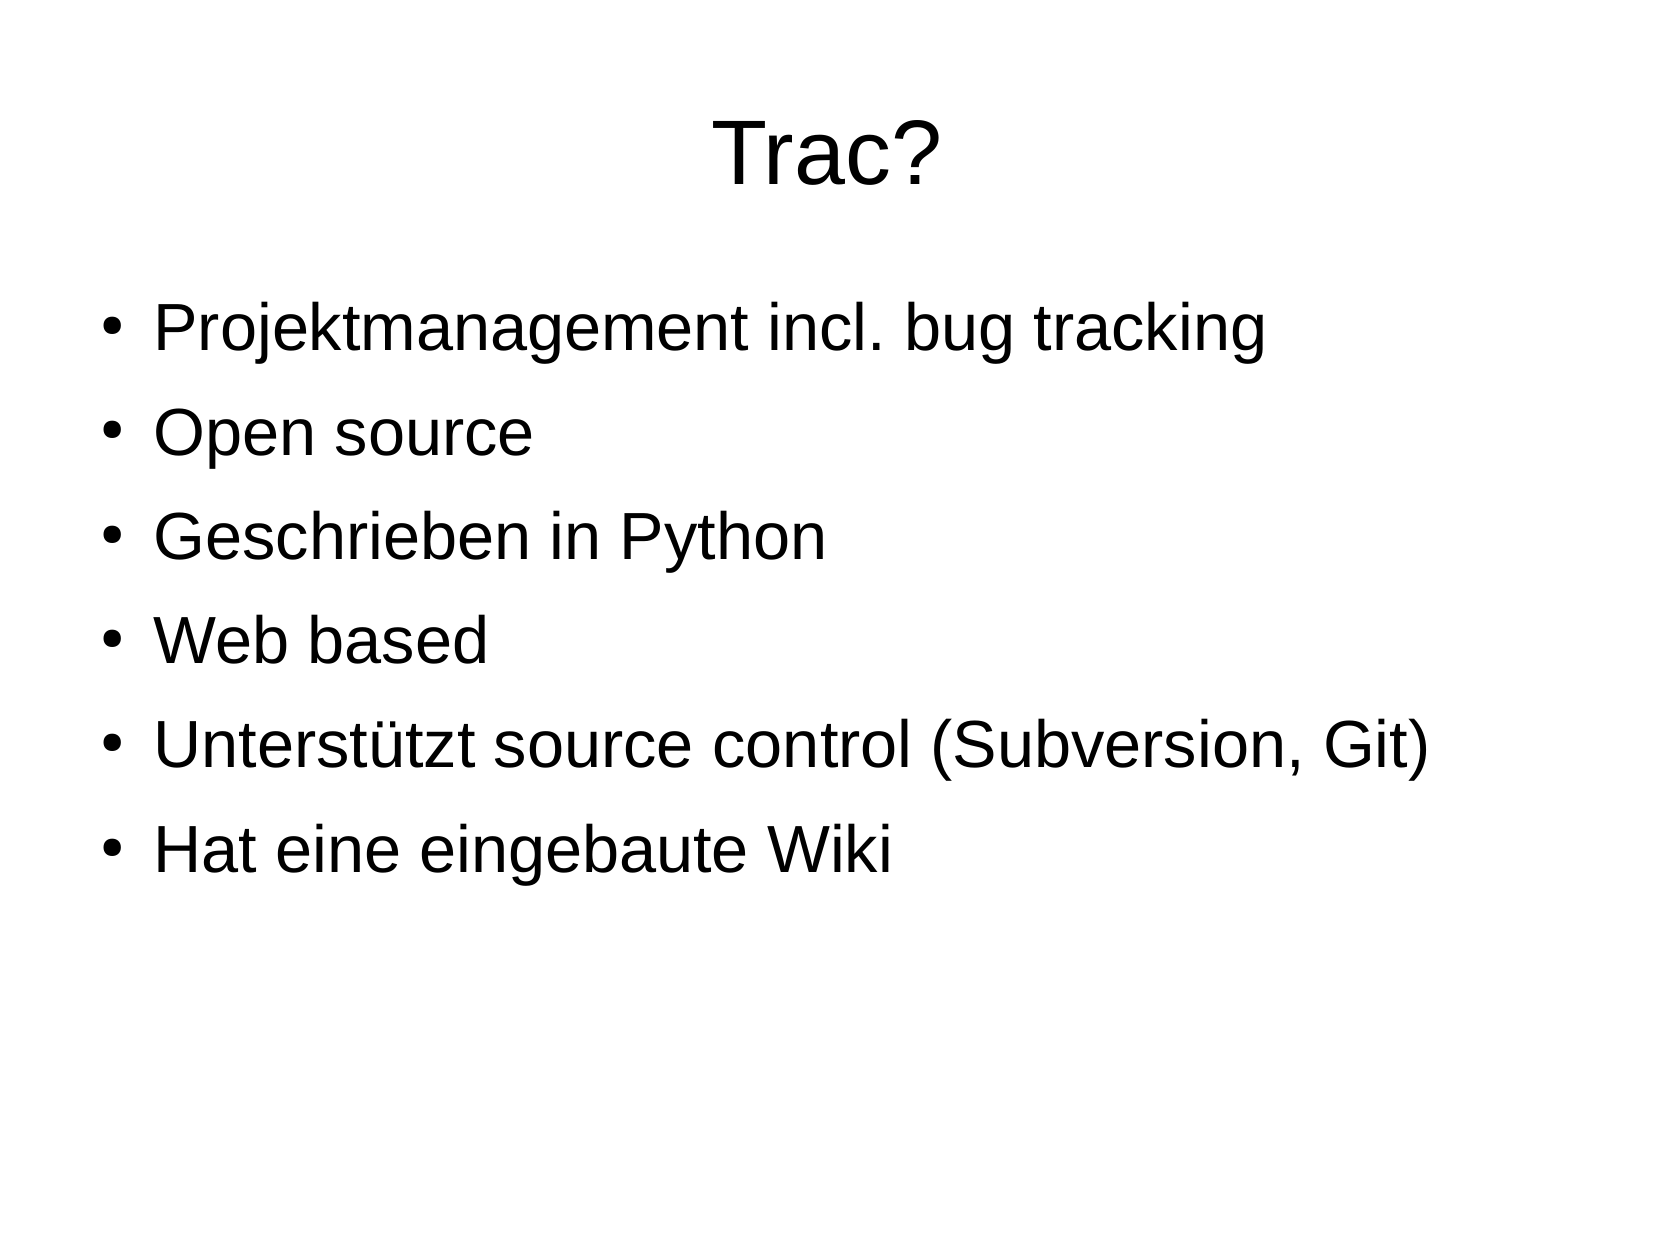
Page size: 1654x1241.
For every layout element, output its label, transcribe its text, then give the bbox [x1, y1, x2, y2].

title Trac? [82, 49, 1571, 257]
list Projektmanagement incl. bug tracking Open source Geschrieben in Python Web based Unterstützt source control (Subversion, Git) Hat eine eingebaute Wiki [82, 290, 1571, 1010]
